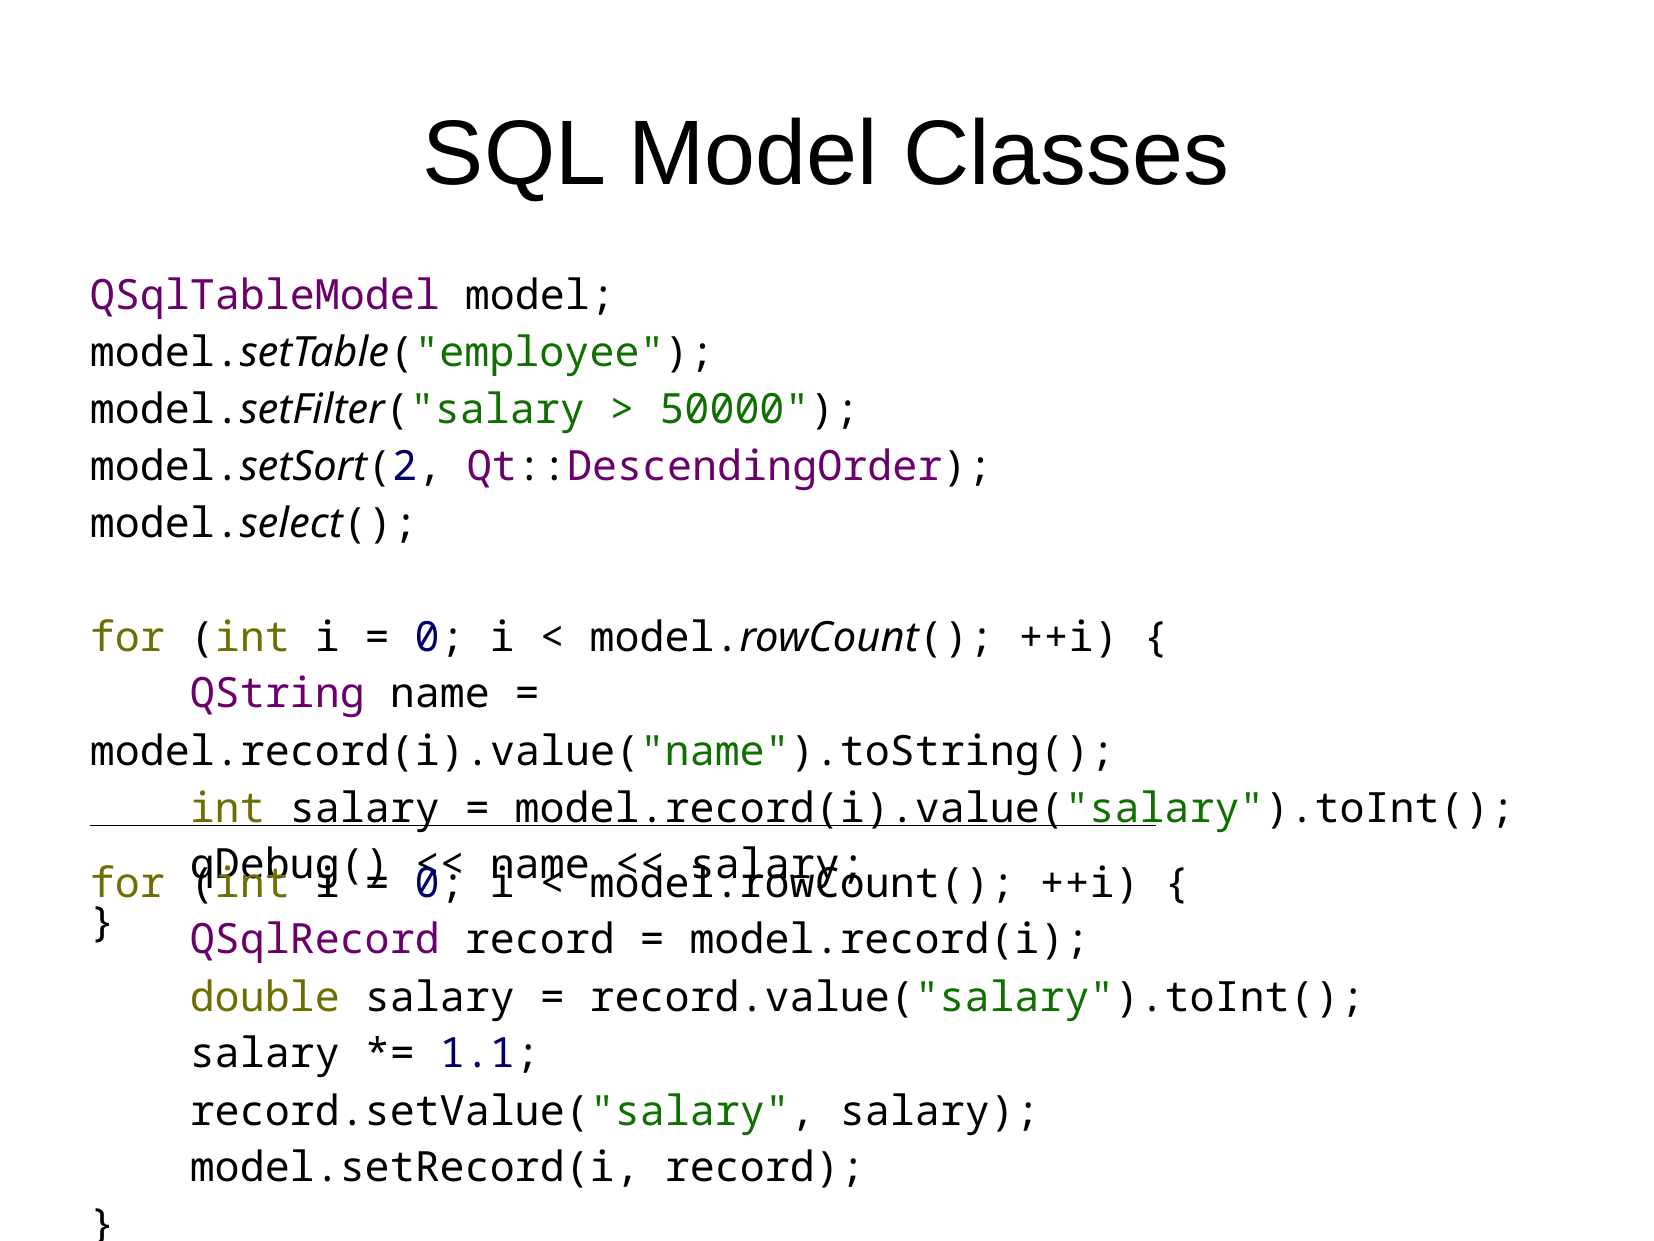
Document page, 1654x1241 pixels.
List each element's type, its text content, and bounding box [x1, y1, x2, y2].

text_box QSqlTableModel model; model.setTable("employee"); model.setFilter("salary > 50000"); model.setSort(2, Qt::DescendingOrder); model.select(); for (int i = 0; i < model.rowCount(); ++i) { QString name = model.record(i).value("name").toString(); int salary = model.record(i).value("salary").toInt(); qDebug() << name << salary; } [75, 256, 1531, 826]
text_box for (int i = 0; i < model.rowCount(); ++i) { QSqlRecord record = model.record(i); double salary = record.value("salary").toInt(); salary *= 1.1; record.setValue("salary", salary); model.setRecord(i, record); } model.submitAll(); [75, 844, 1591, 1216]
title SQL Model Classes [82, 49, 1571, 257]
